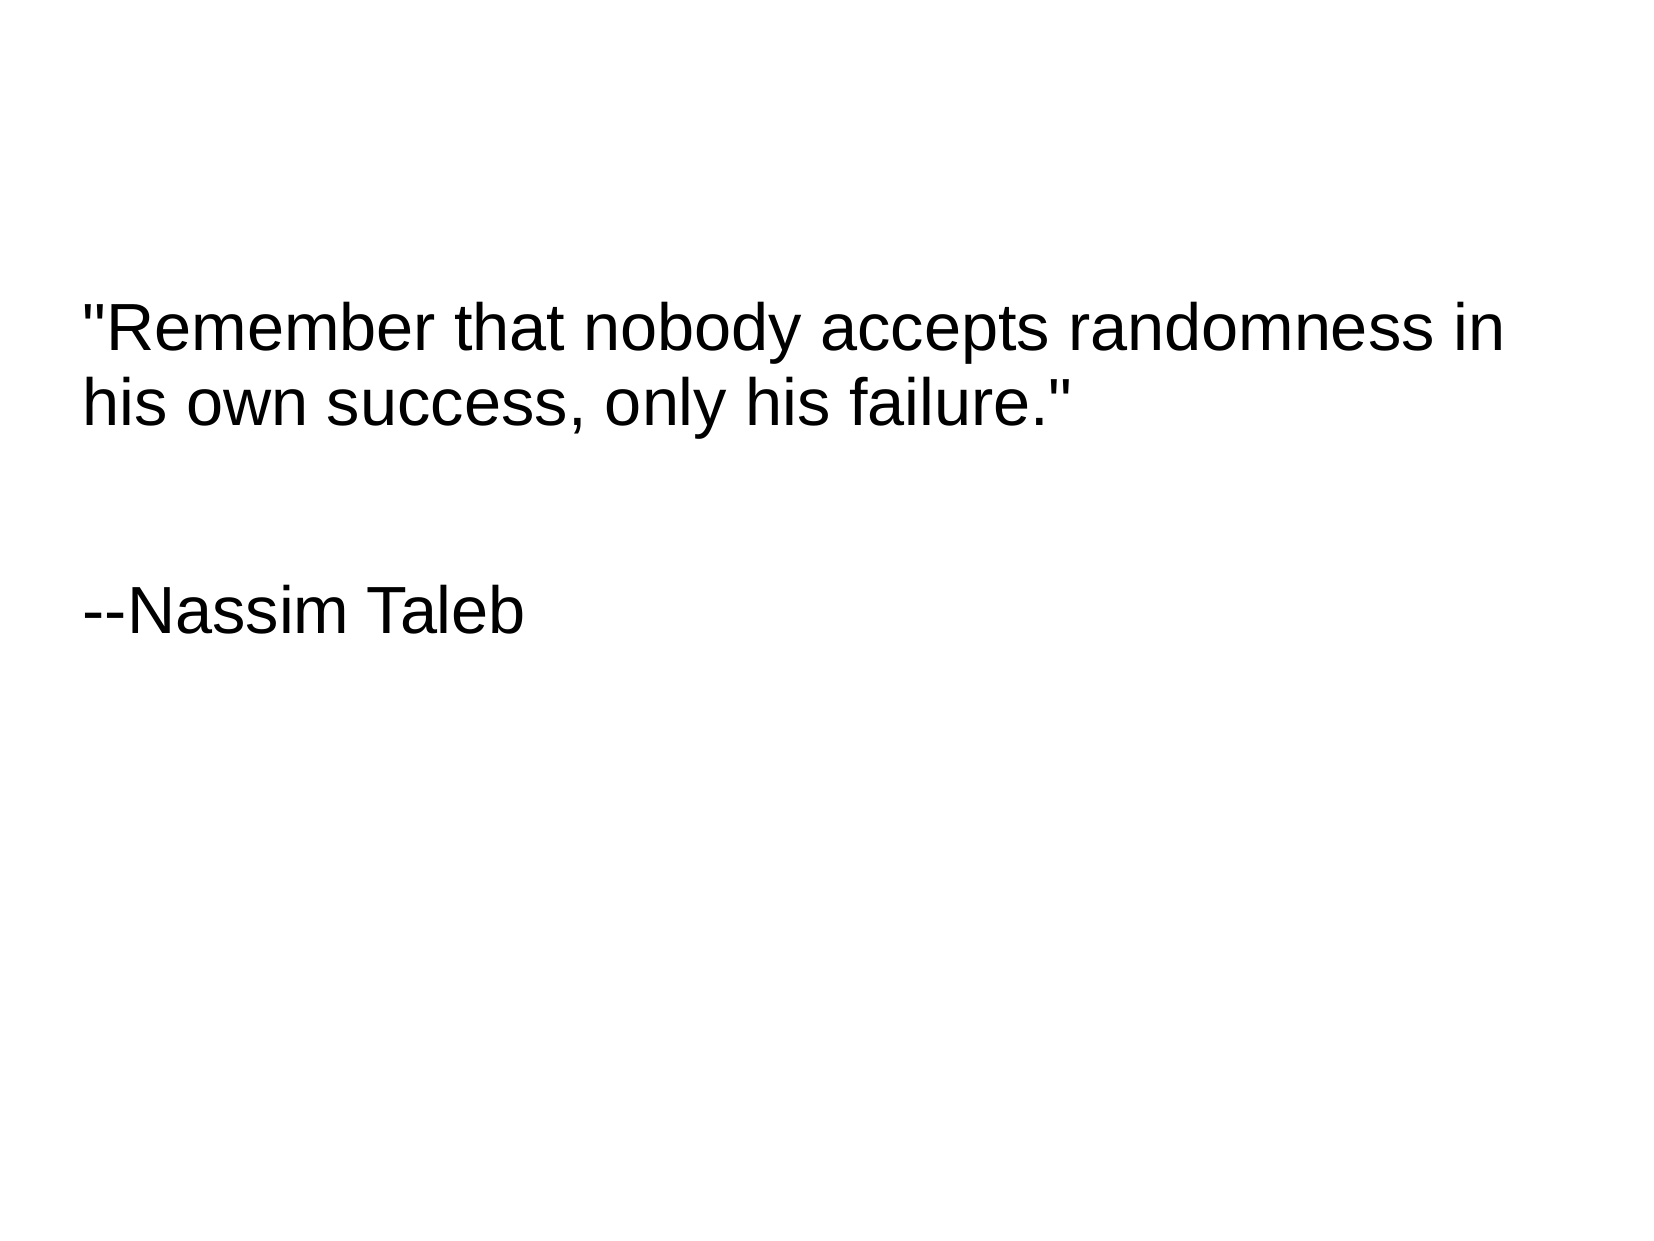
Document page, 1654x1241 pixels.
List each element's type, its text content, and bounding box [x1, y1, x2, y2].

list "Remember that nobody accepts randomness in his own success, only his failure." --Nassim Taleb [82, 290, 1571, 1010]
